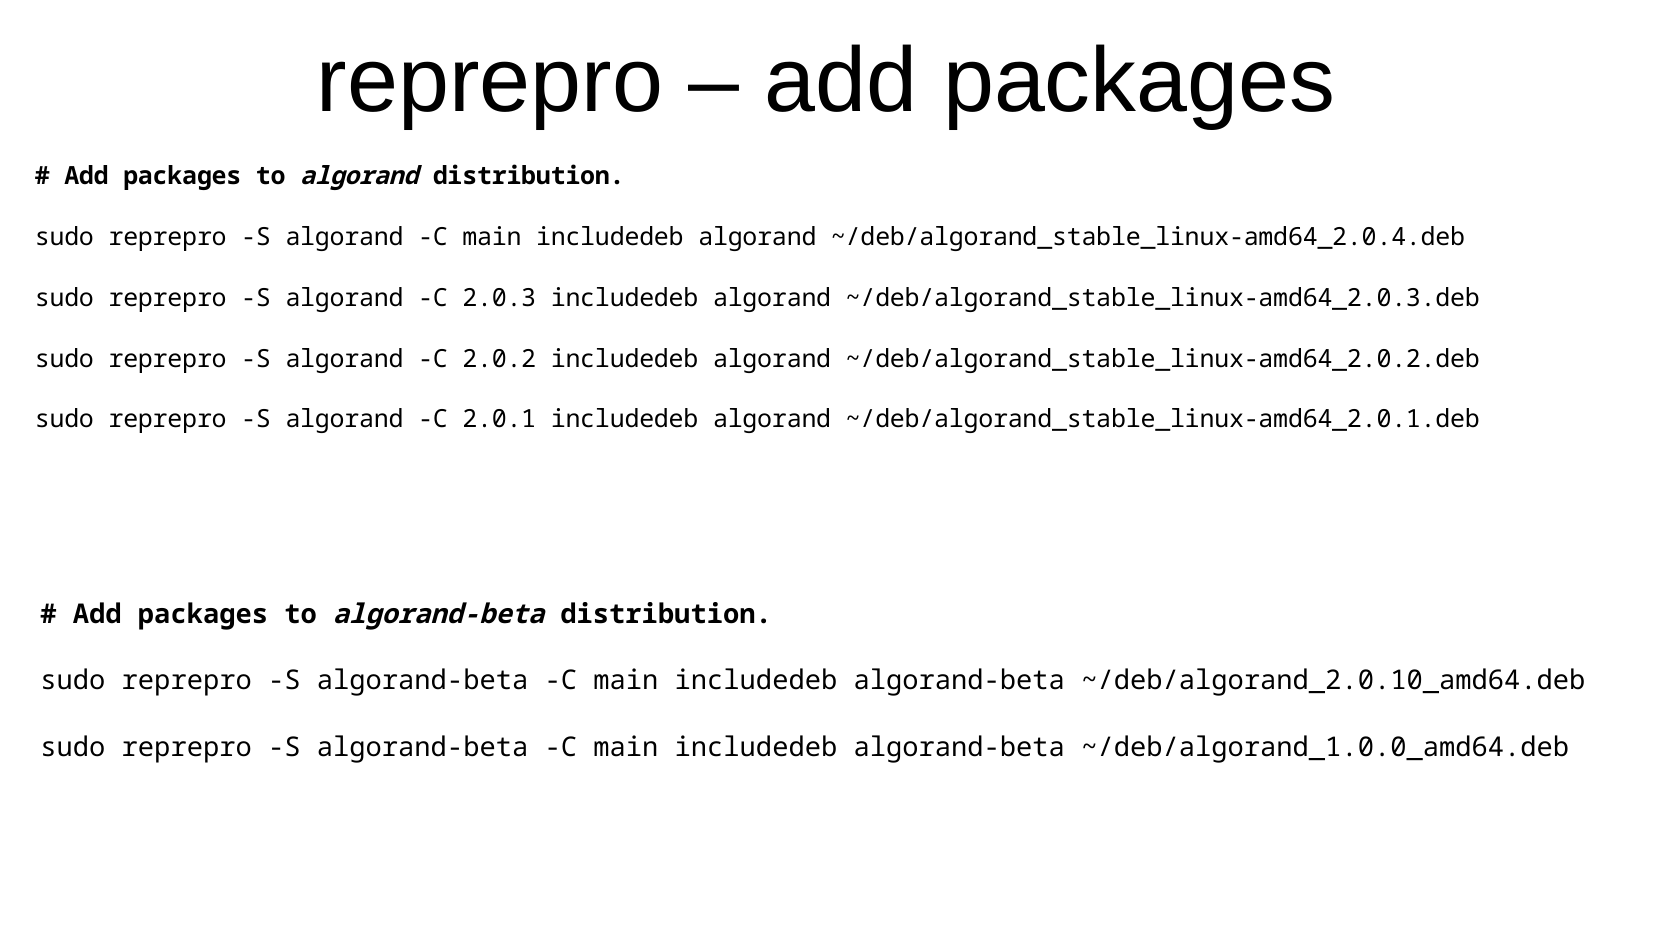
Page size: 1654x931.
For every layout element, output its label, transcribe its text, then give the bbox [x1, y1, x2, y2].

list # Add packages to algorand distribution. sudo reprepro -S algorand -C main includedeb algorand ~/deb/algorand_stable_linux-amd64_2.0.4.deb sudo reprepro -S algorand -C 2.0.3 includedeb algorand ~/deb/algorand_stable_linux-amd64_2.0.3.deb sudo reprepro -S algorand -C 2.0.2 includedeb algorand ~/deb/algorand_stable_linux-amd64_2.0.2.deb sudo reprepro -S algorand -C 2.0.1 includedeb algorand ~/deb/algorand_stable_linux-amd64_2.0.1.deb [0, 157, 1546, 541]
title reprepro – add packages [82, 1, 1571, 157]
list # Add packages to algorand-beta distribution. sudo reprepro -S algorand-beta -C main includedeb algorand-beta ~/deb/algorand_2.0.10_amd64.deb sudo reprepro -S algorand-beta -C main includedeb algorand-beta ~/deb/algorand_1.0.0_amd64.deb [0, 594, 1636, 858]
